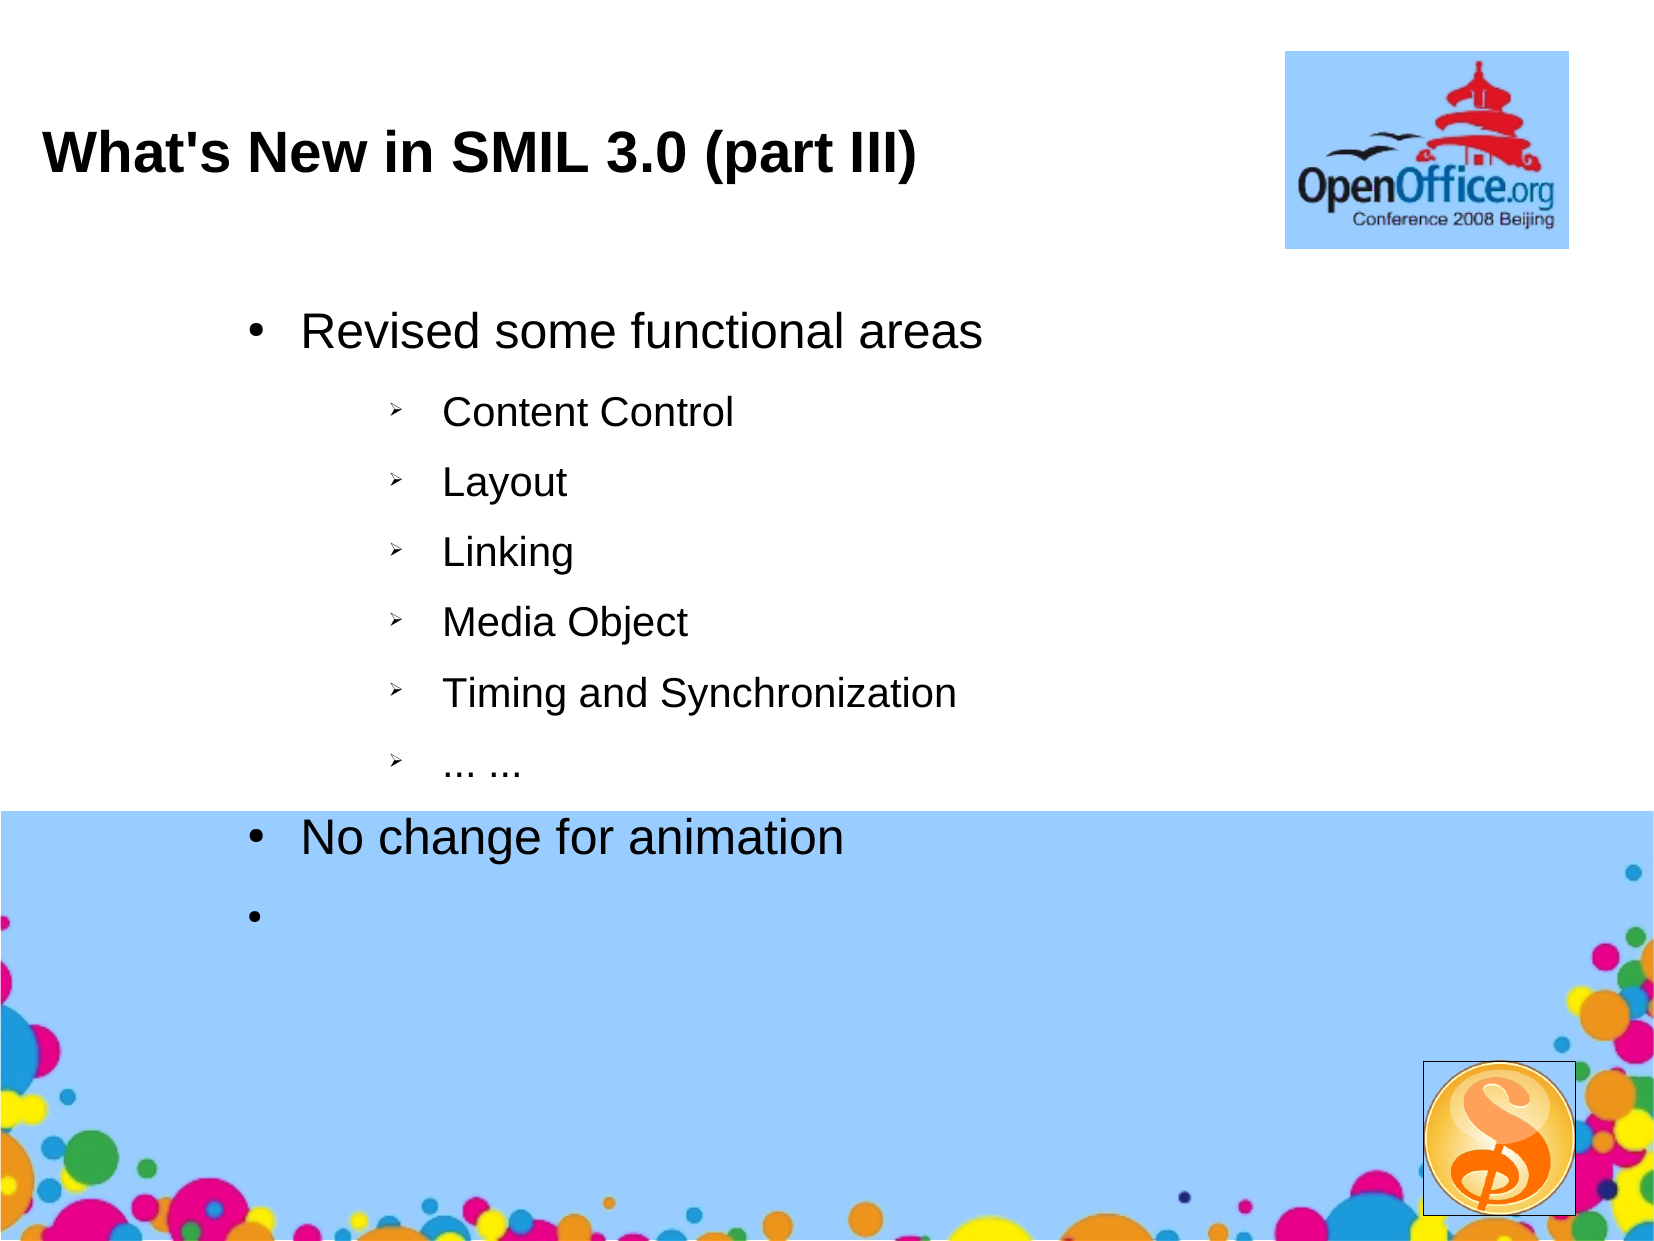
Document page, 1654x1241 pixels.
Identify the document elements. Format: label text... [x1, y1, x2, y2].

title What's New in SMIL 3.0 (part III) [27, 112, 1654, 203]
picture [1285, 203, 1569, 250]
picture [1285, 51, 1569, 112]
picture [0, 811, 1654, 1241]
list Revised some functional areas Content Control Layout Linking Media Object Timing and Synchronization ... ... No change for animation [196, 295, 1526, 1194]
picture [1424, 1062, 1575, 1215]
